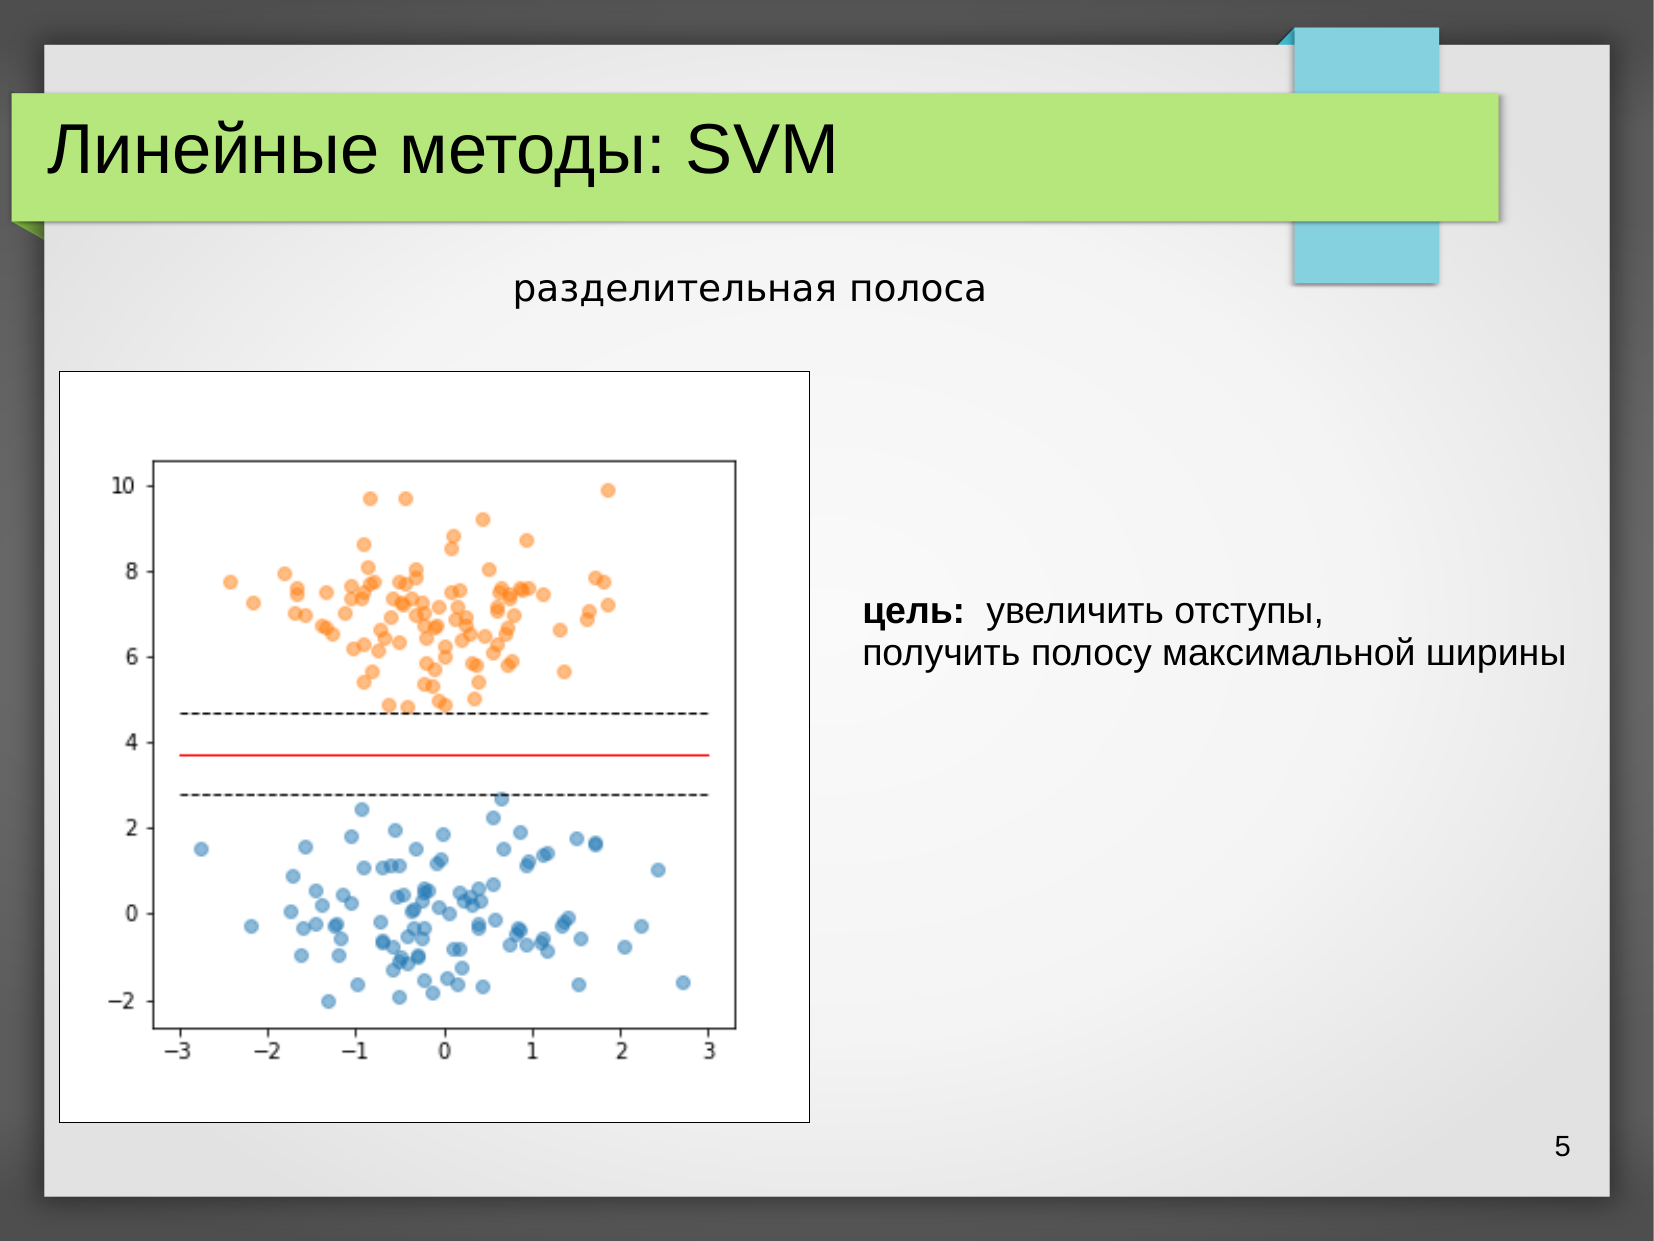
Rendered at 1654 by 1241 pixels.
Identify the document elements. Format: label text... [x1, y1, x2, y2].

text_box разделительная полоса [342, 259, 1158, 319]
text_box цель: увеличить отступы, получить полосу максимальной ширины [862, 555, 1583, 709]
title Линейные методы: SVM [47, 109, 1501, 189]
picture [0, 0, 1654, 1241]
